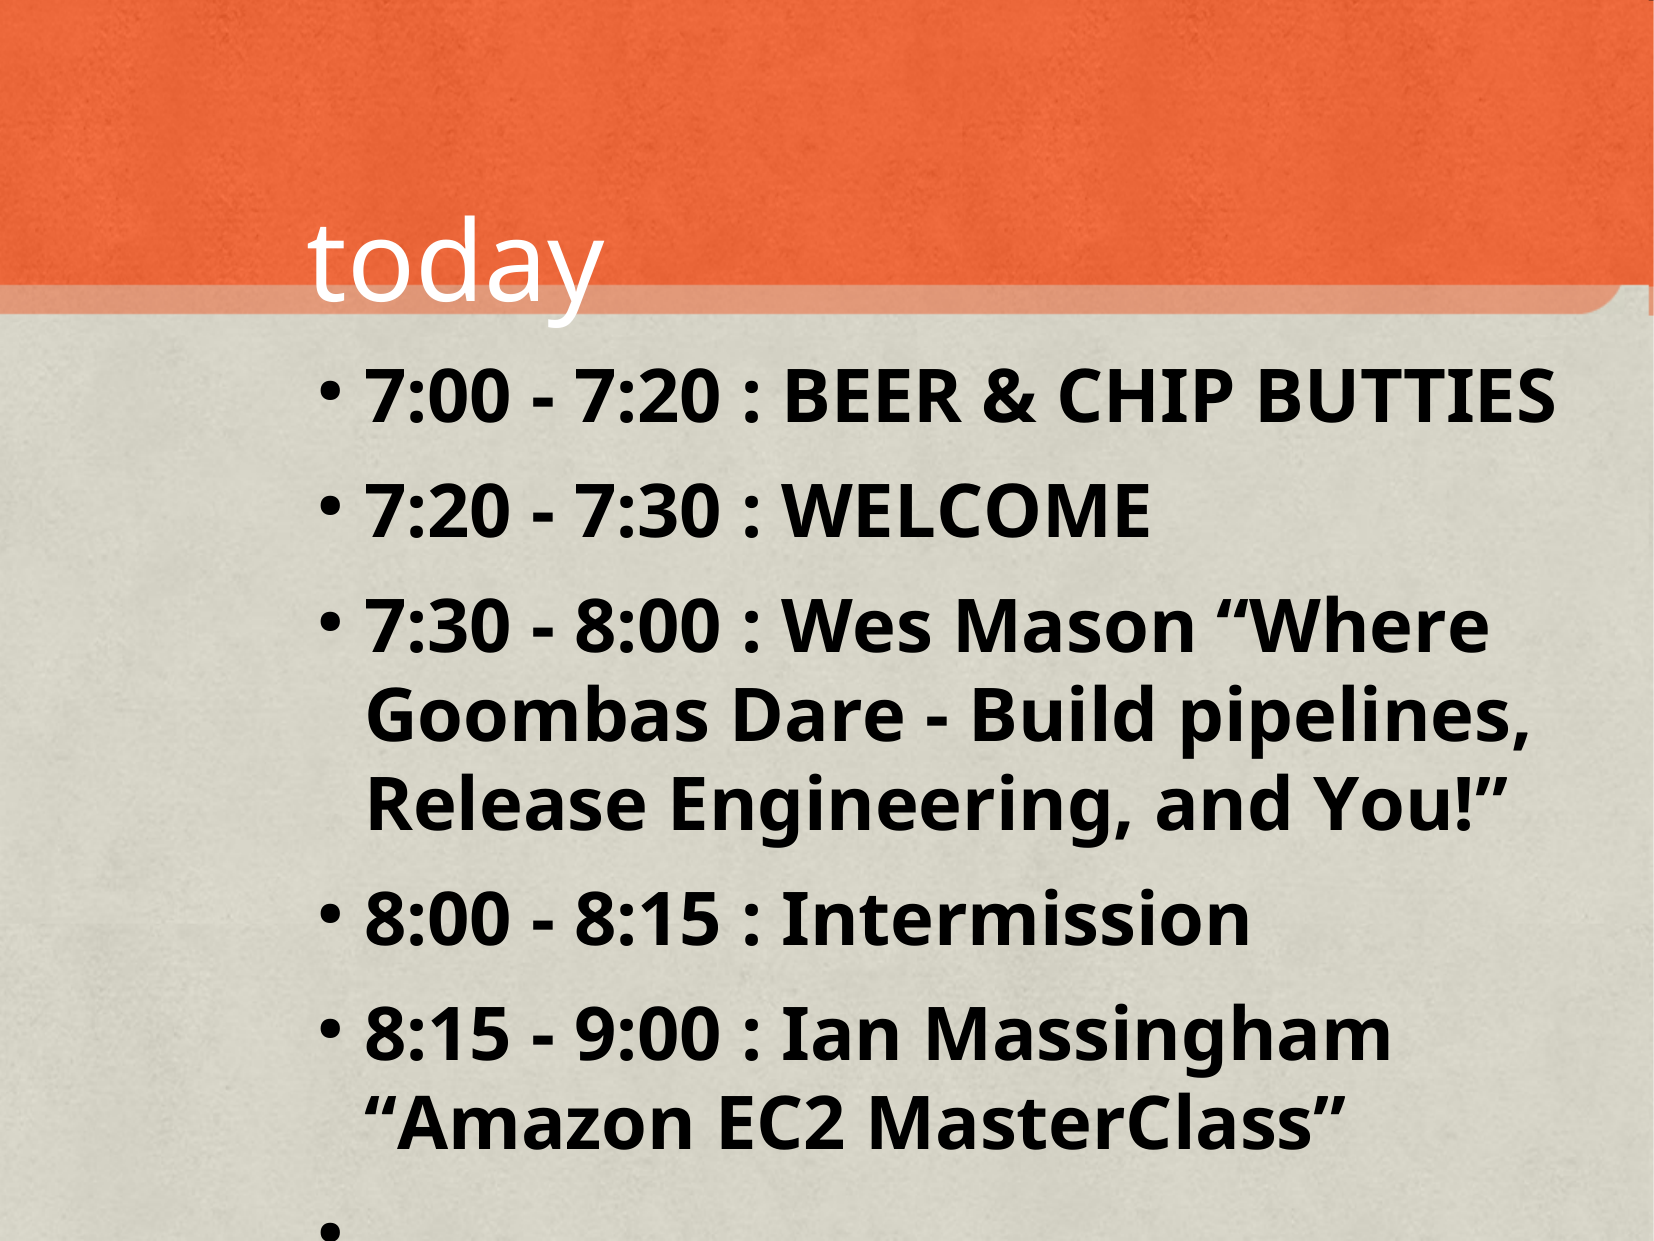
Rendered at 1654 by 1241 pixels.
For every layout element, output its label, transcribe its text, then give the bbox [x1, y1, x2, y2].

picture [0, 0, 1654, 1241]
title today [306, 189, 1654, 317]
list 7:00 - 7:20 : BEER & CHIP BUTTIES 7:20 - 7:30 : WELCOME 7:30 - 8:00 : Wes Mason “Where Goombas Dare - Build pipelines, Release Engineering, and You!” 8:00 - 8:15 : Intermission 8:15 - 9:00 : Ian Massingham “Amazon EC2 MasterClass” [301, 348, 1588, 1241]
